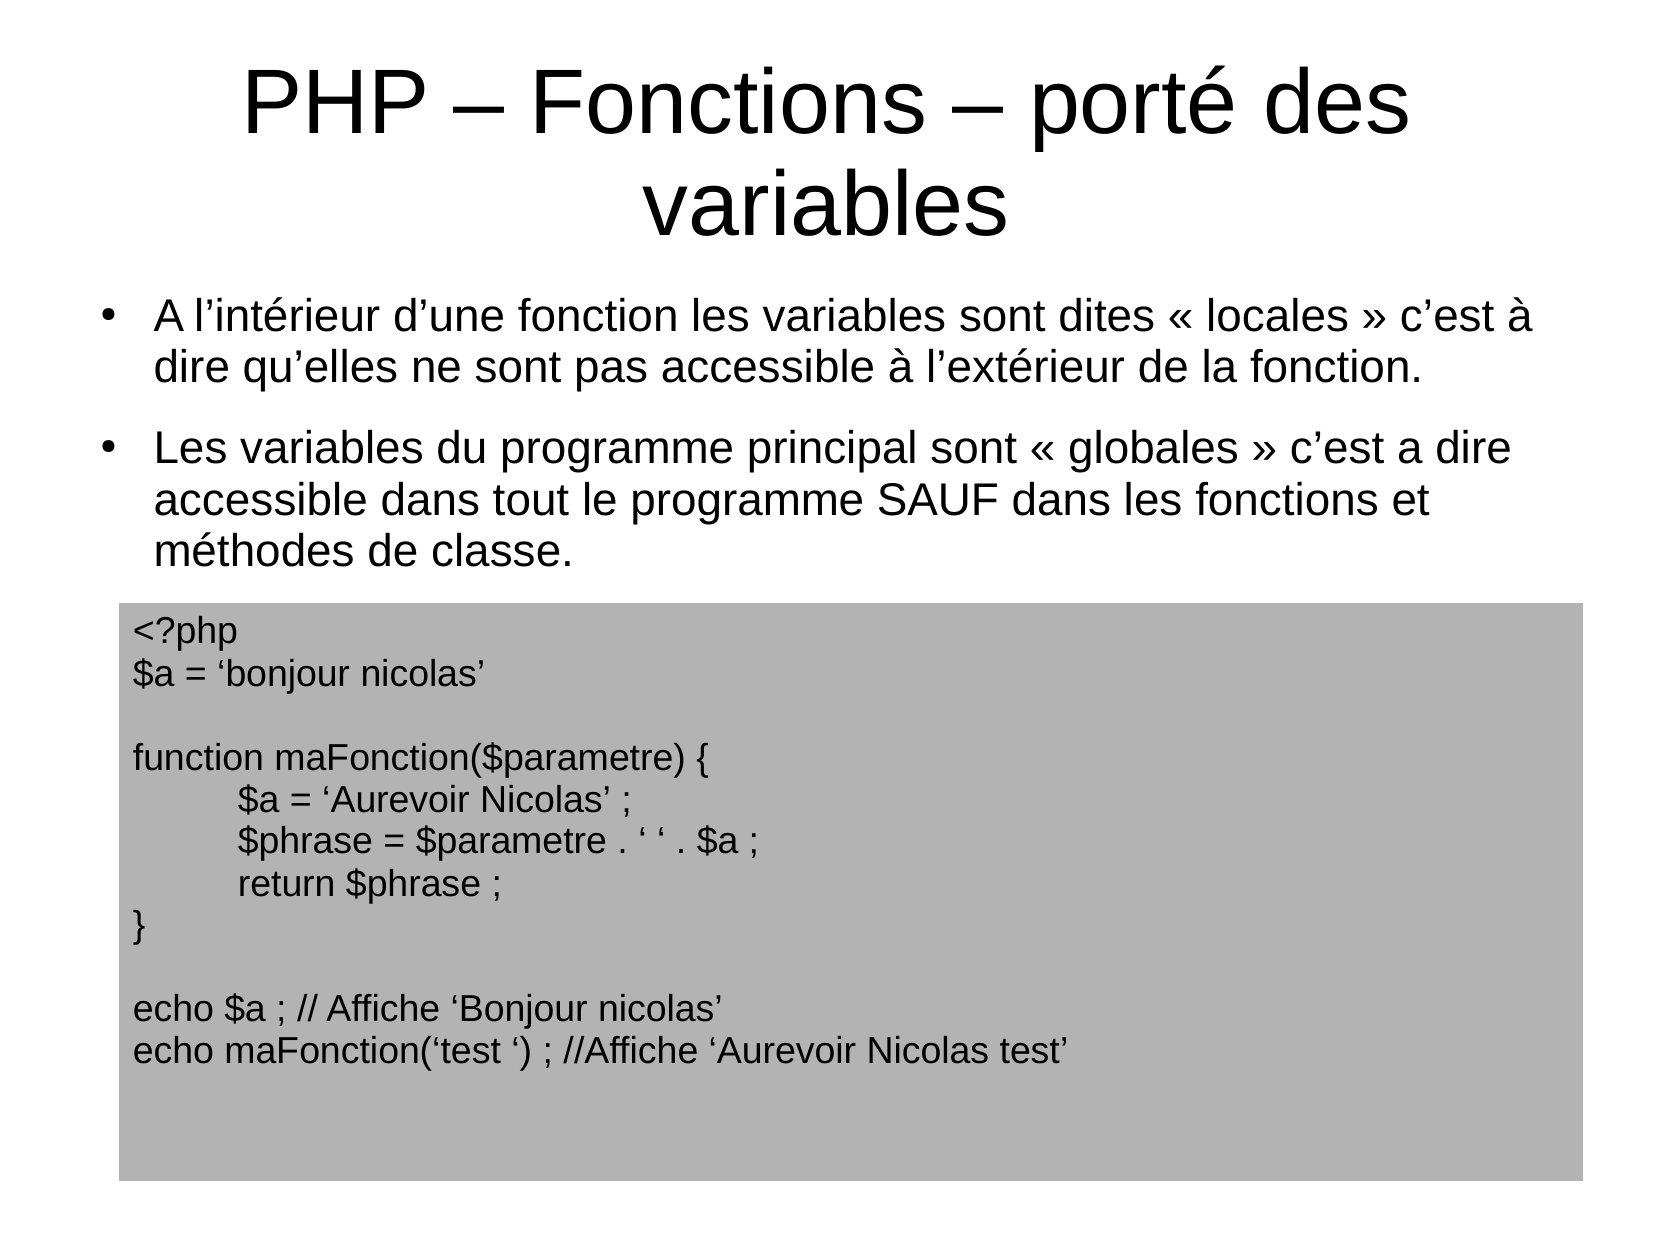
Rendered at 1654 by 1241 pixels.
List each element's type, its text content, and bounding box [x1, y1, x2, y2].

title PHP – Fonctions – porté des variables [82, 49, 1571, 257]
table_header <?php $a = ‘bonjour nicolas’ function maFonction($parametre) { $a = ‘Aurevoir Nicolas’ ; $phrase = $parametre . ‘ ‘ . $a ; return $phrase ; } echo $a ; // Affiche ‘Bonjour nicolas’ echo maFonction(‘test ‘) ; //Affiche ‘Aurevoir Nicolas test’ [119, 603, 1583, 1181]
list A l’intérieur d’une fonction les variables sont dites « locales » c’est à dire qu’elles ne sont pas accessible à l’extérieur de la fonction. Les variables du programme principal sont « globales » c’est a dire accessible dans tout le programme SAUF dans les fonctions et méthodes de classe. [82, 290, 1571, 1010]
